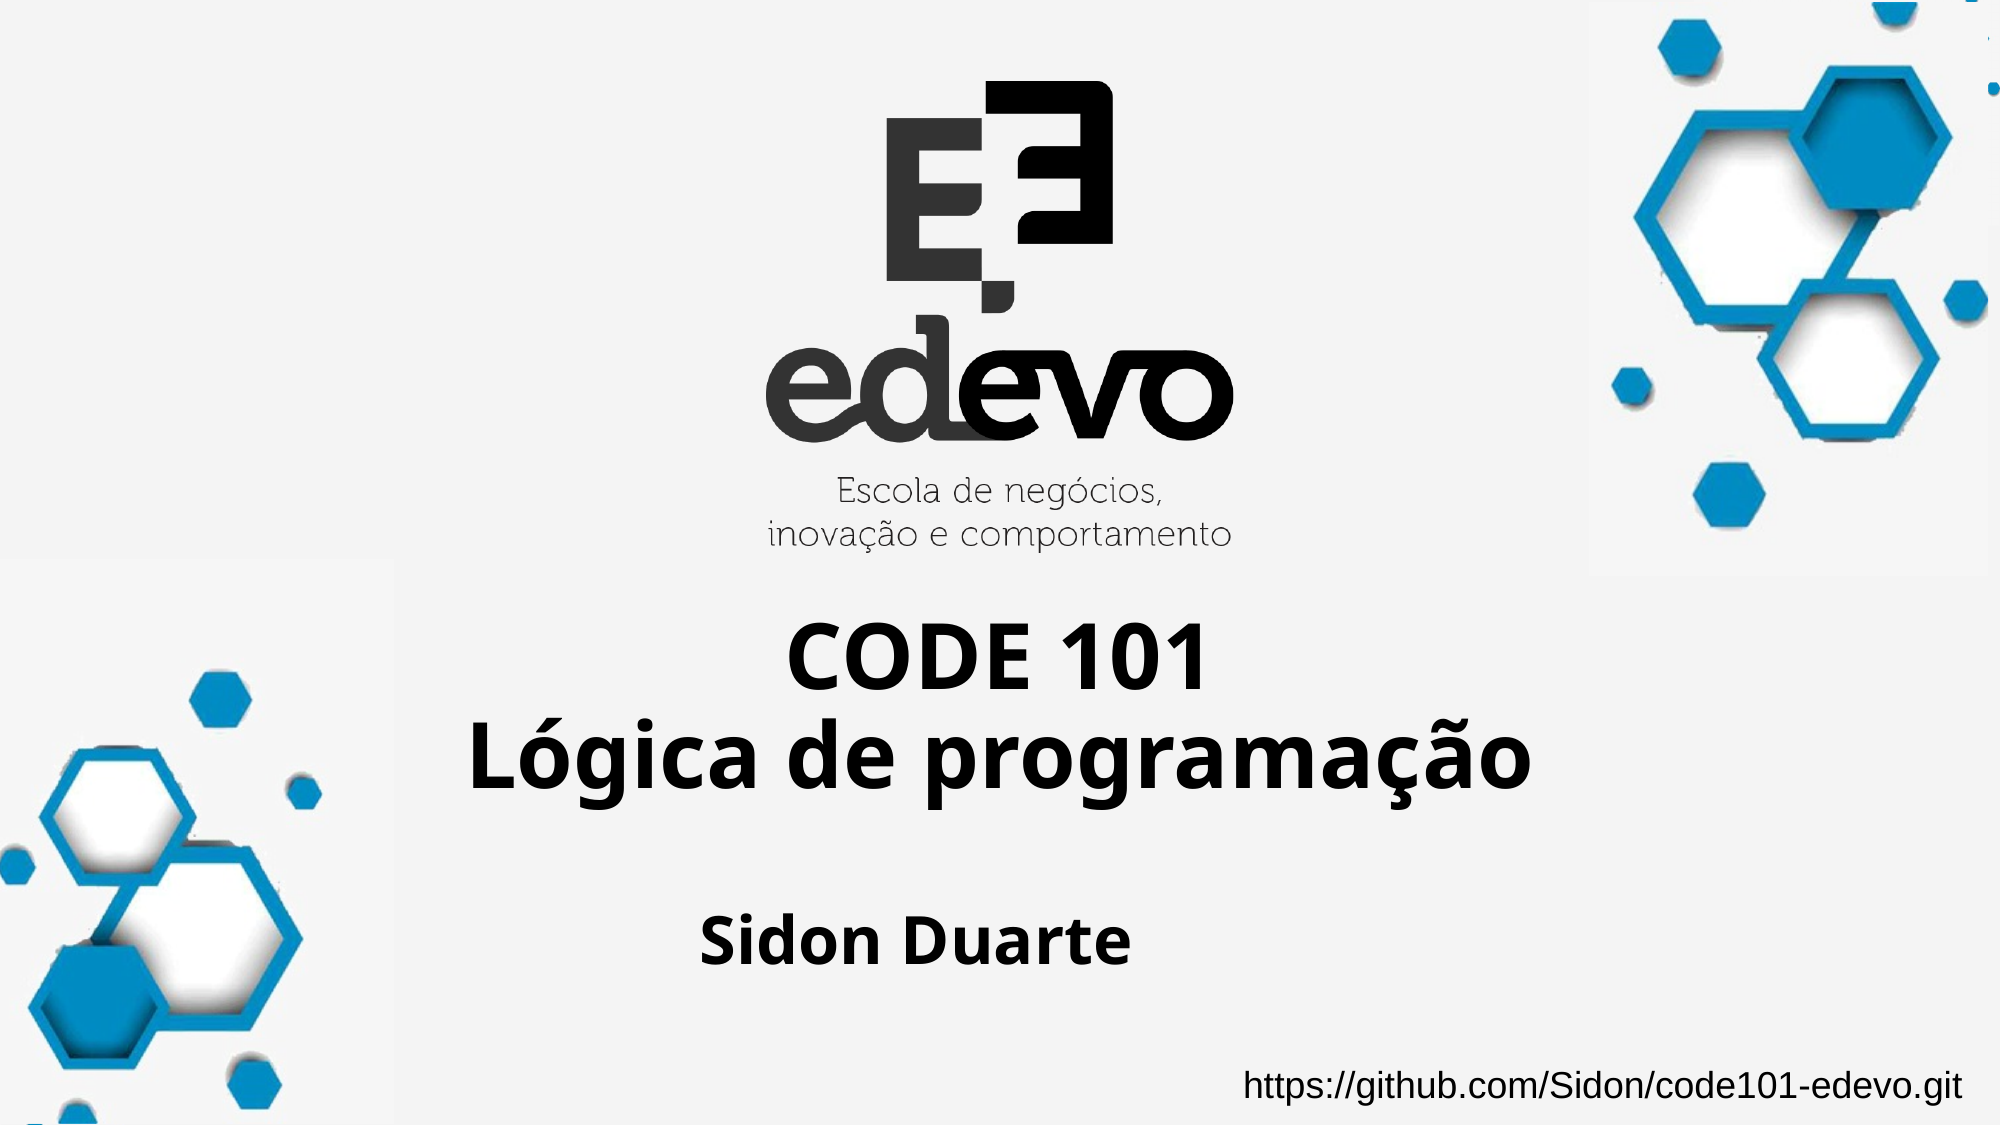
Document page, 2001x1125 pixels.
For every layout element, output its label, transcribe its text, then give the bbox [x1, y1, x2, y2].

picture [705, 20, 1295, 566]
picture [0, 559, 394, 1125]
text_box Sidon Duarte [684, 883, 1229, 987]
picture [1589, 0, 2000, 576]
text_box https://github.com/Sidon/code101-edevo.git [1228, 1057, 1979, 1114]
title CODE 101 Lógica de programação [436, 598, 1564, 816]
